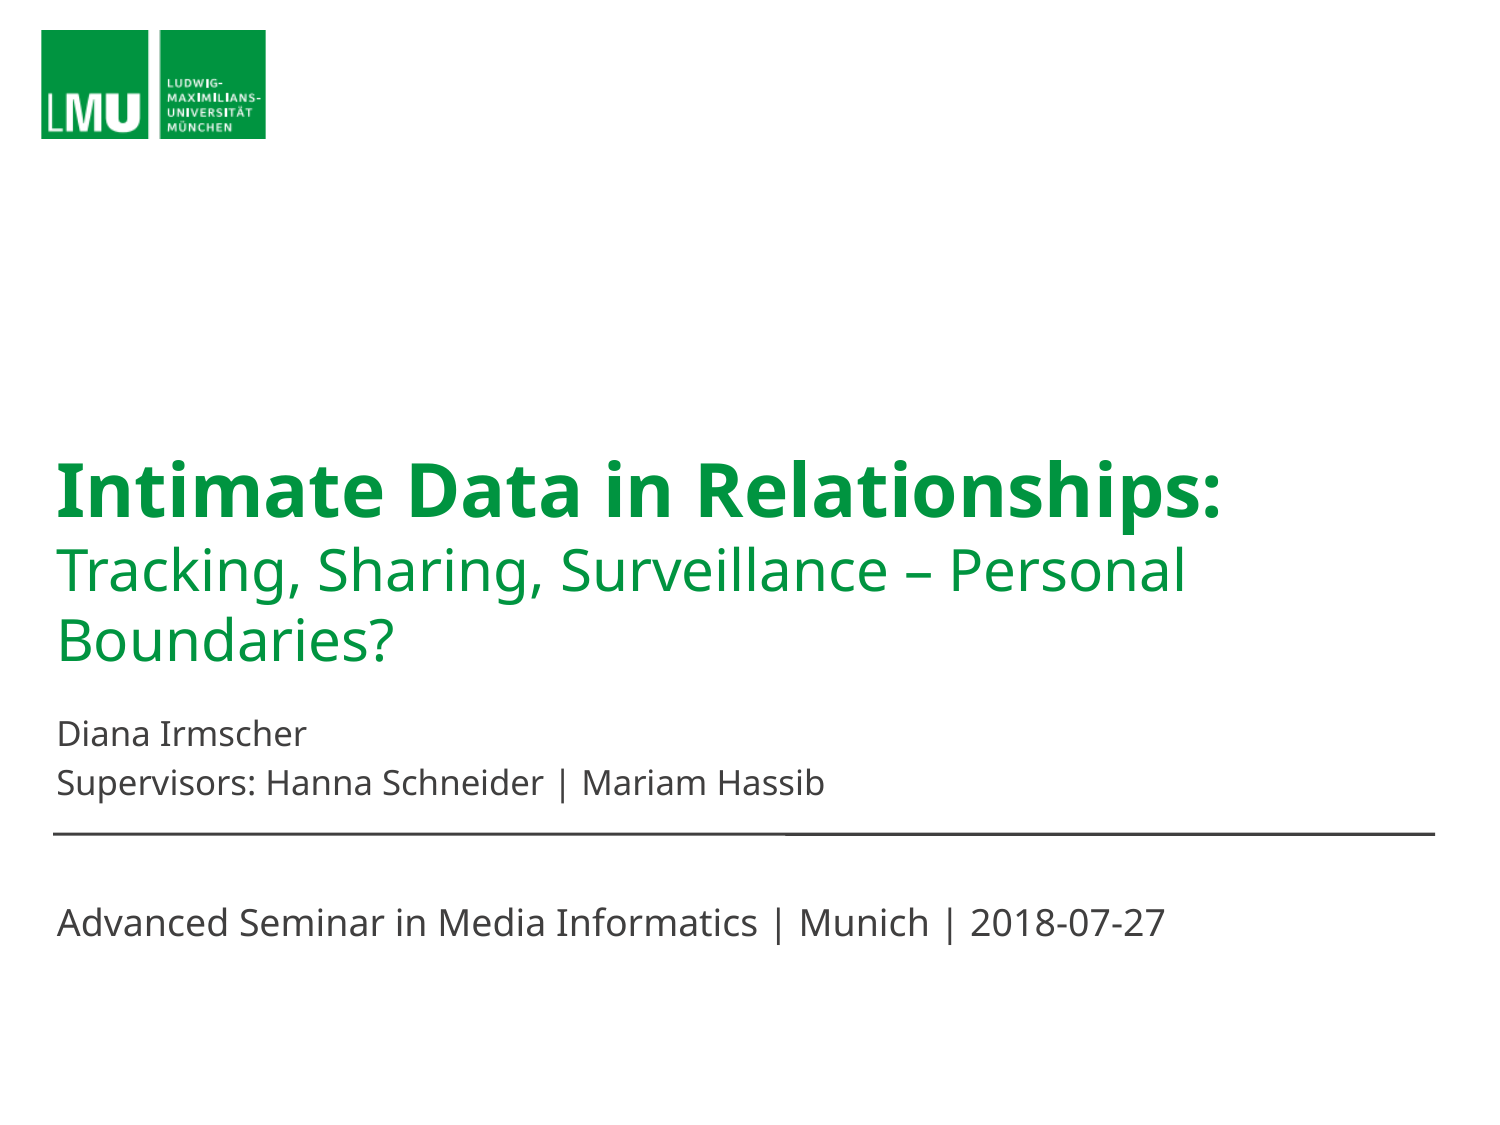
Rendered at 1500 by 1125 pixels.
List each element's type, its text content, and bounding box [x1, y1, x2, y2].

text_box Advanced Seminar in Media Informatics | Munich | 2018-07-27 [42, 891, 1413, 952]
title Intimate Data in Relationships: Tracking, Sharing, Surveillance – Personal Boundaries? [41, 444, 1459, 681]
subtitle Diana Irmscher Supervisors: Hanna Schneider | Mariam Hassib [41, 704, 1459, 811]
